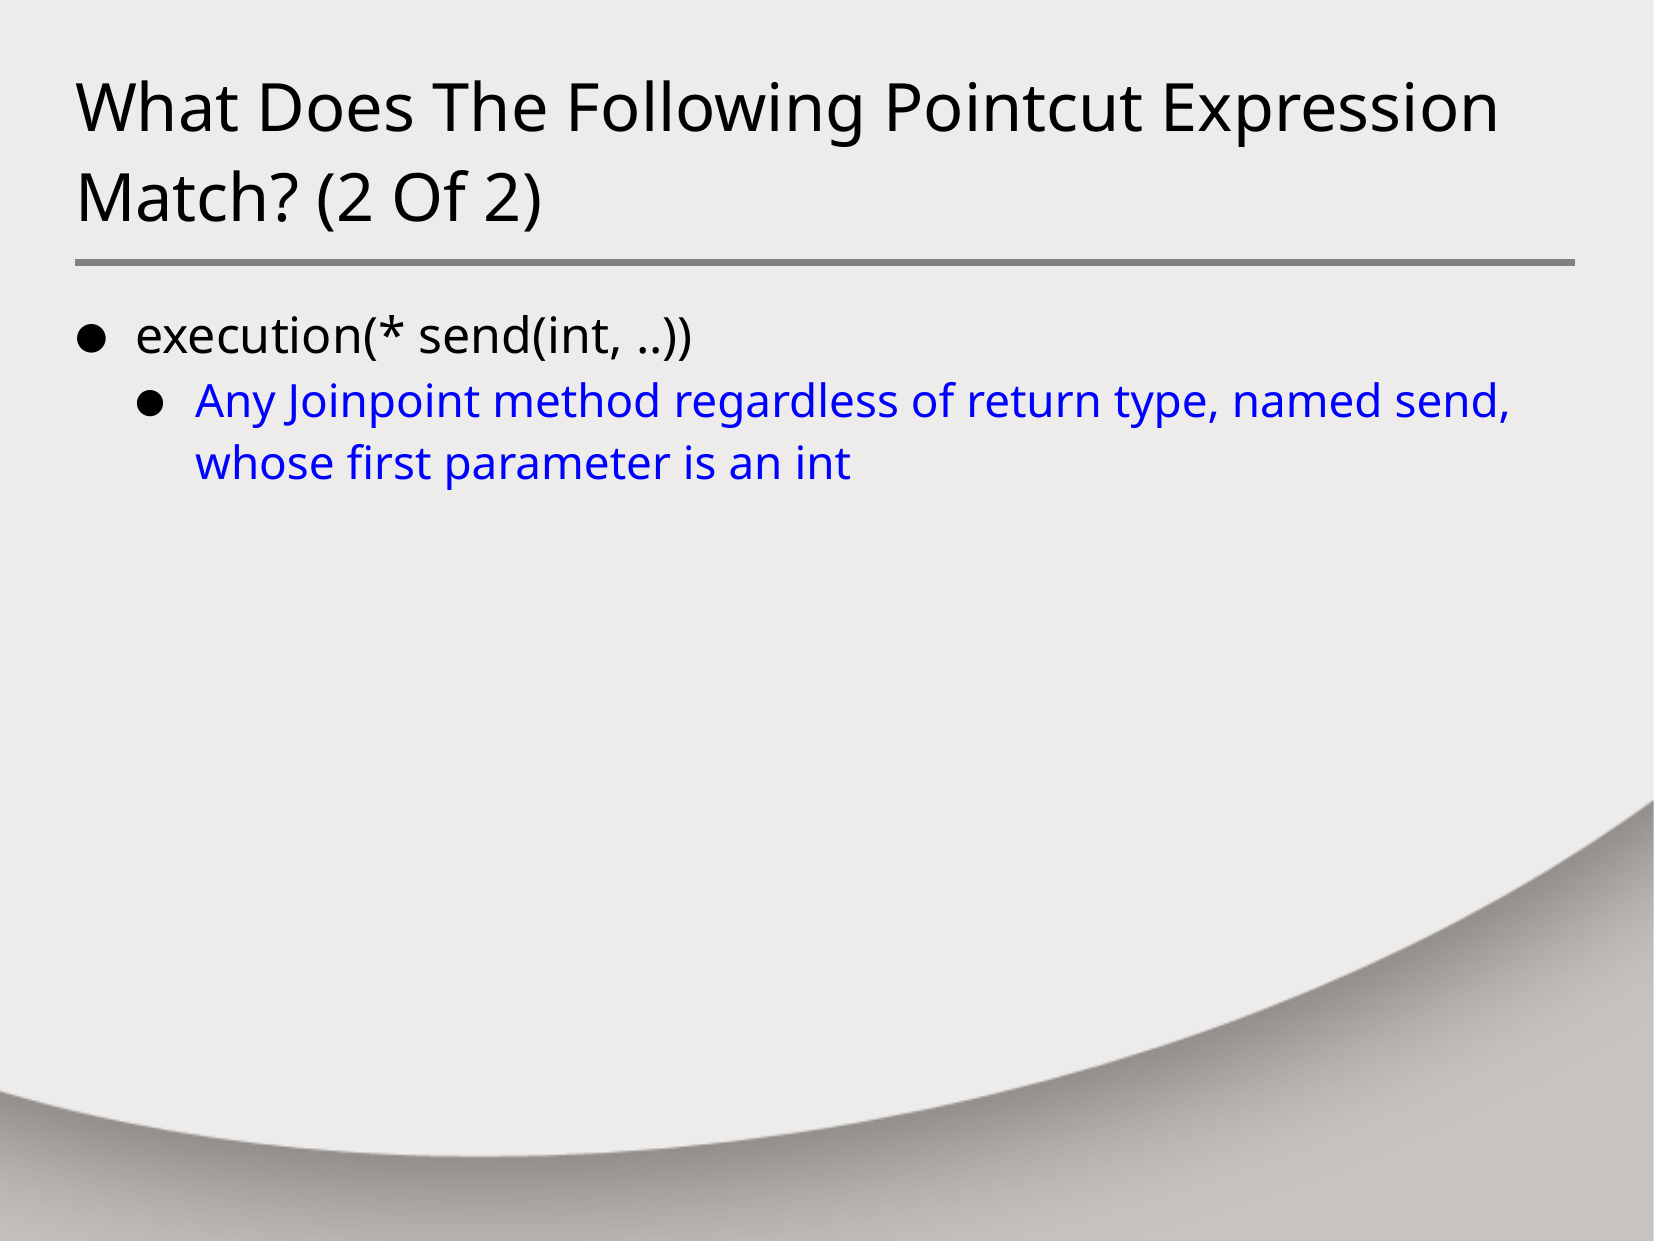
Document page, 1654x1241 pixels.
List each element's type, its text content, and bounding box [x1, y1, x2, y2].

list execution(* send(int, ..)) Any Joinpoint method regardless of return type, named send, whose first parameter is an int [75, 300, 1576, 1163]
title What Does The Following Pointcut Expression Match? (2 Of 2) [75, 75, 1576, 226]
picture [0, 0, 1654, 1241]
